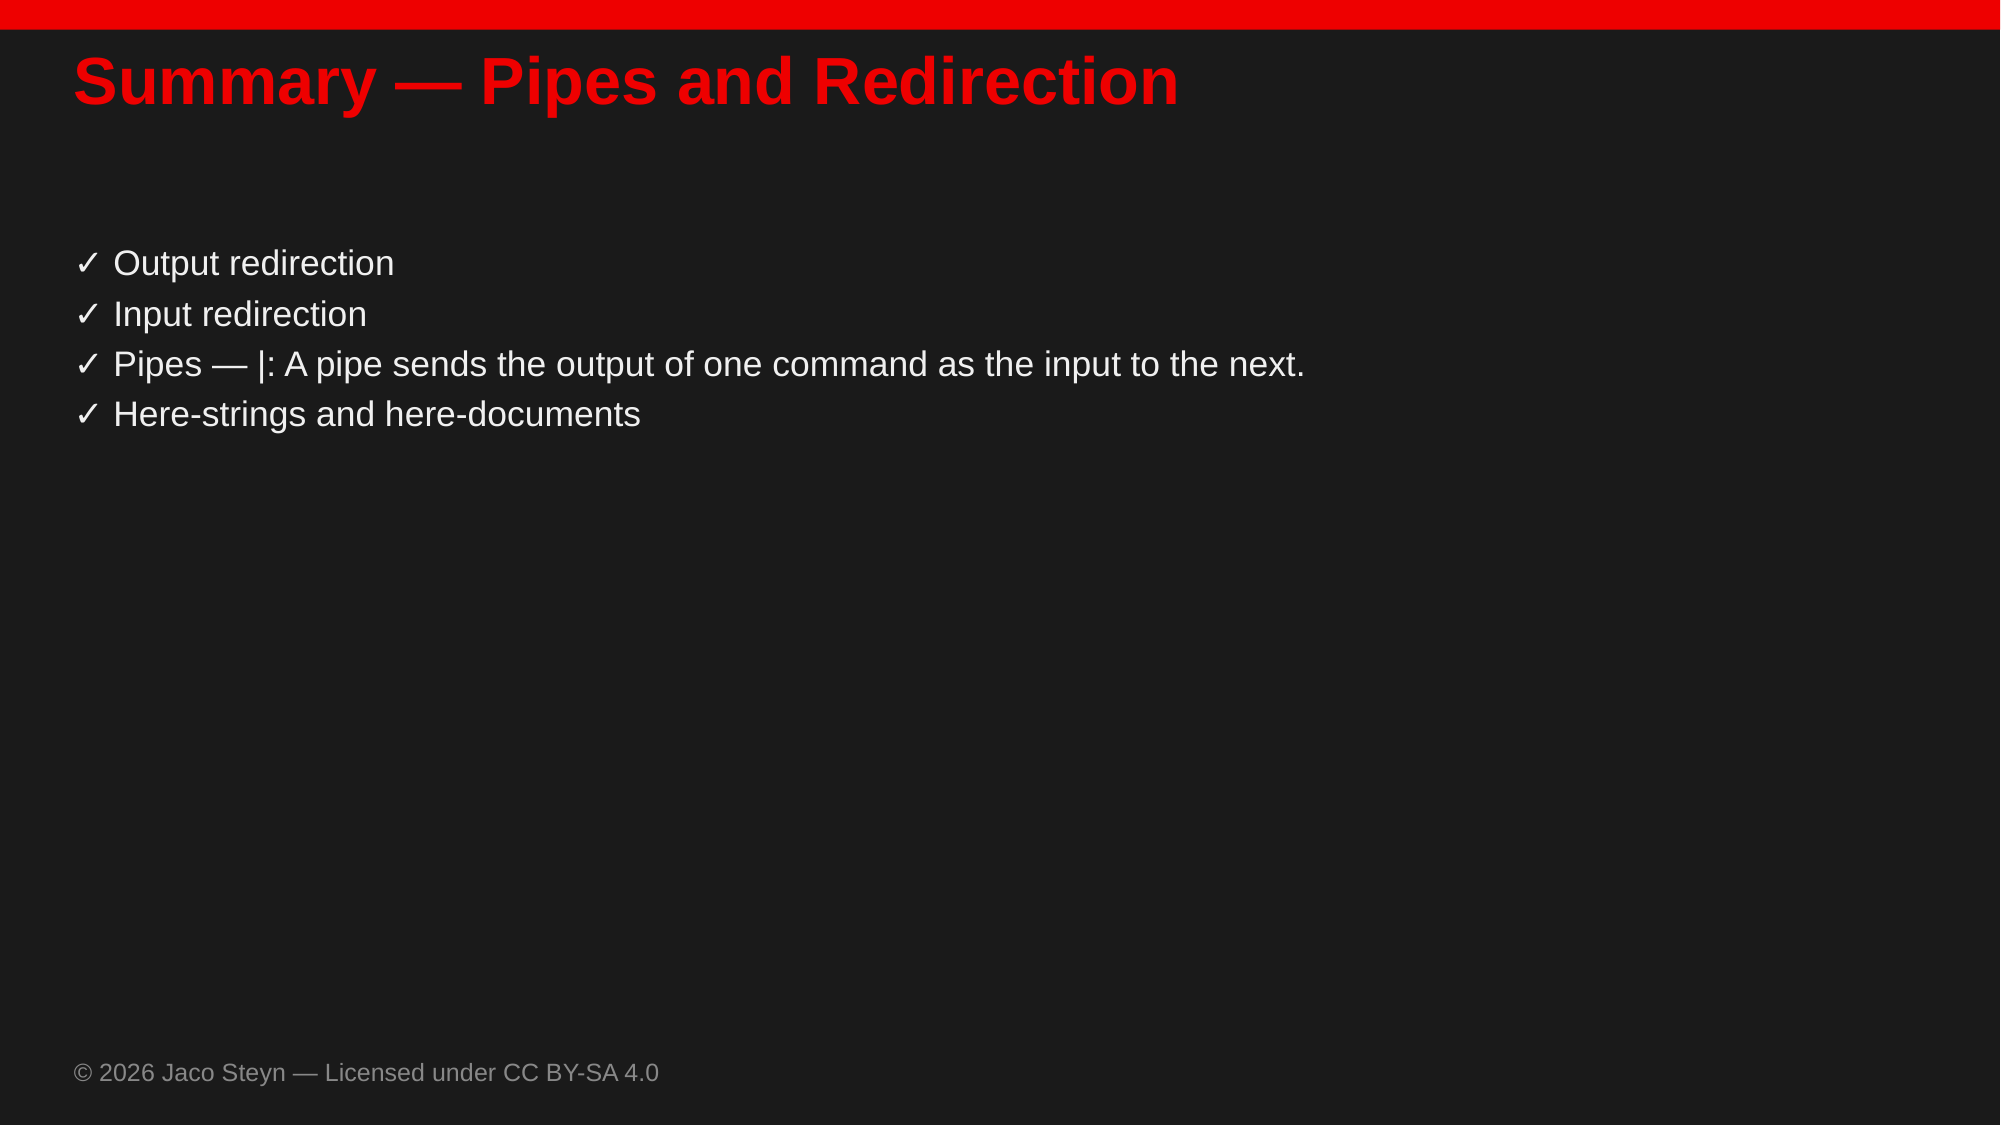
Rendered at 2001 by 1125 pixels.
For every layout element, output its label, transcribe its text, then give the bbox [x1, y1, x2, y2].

text_box © 2026 Jaco Steyn — Licensed under CC BY-SA 4.0 [59, 1051, 1942, 1093]
text_box Summary — Pipes and Redirection [59, 36, 1942, 208]
text_box [0, 0, 2001, 30]
text_box ✓ Output redirection ✓ Input redirection ✓ Pipes — |: A pipe sends the output of one command as the input to the next. ✓ Here-strings and here-documents [59, 236, 1942, 1037]
